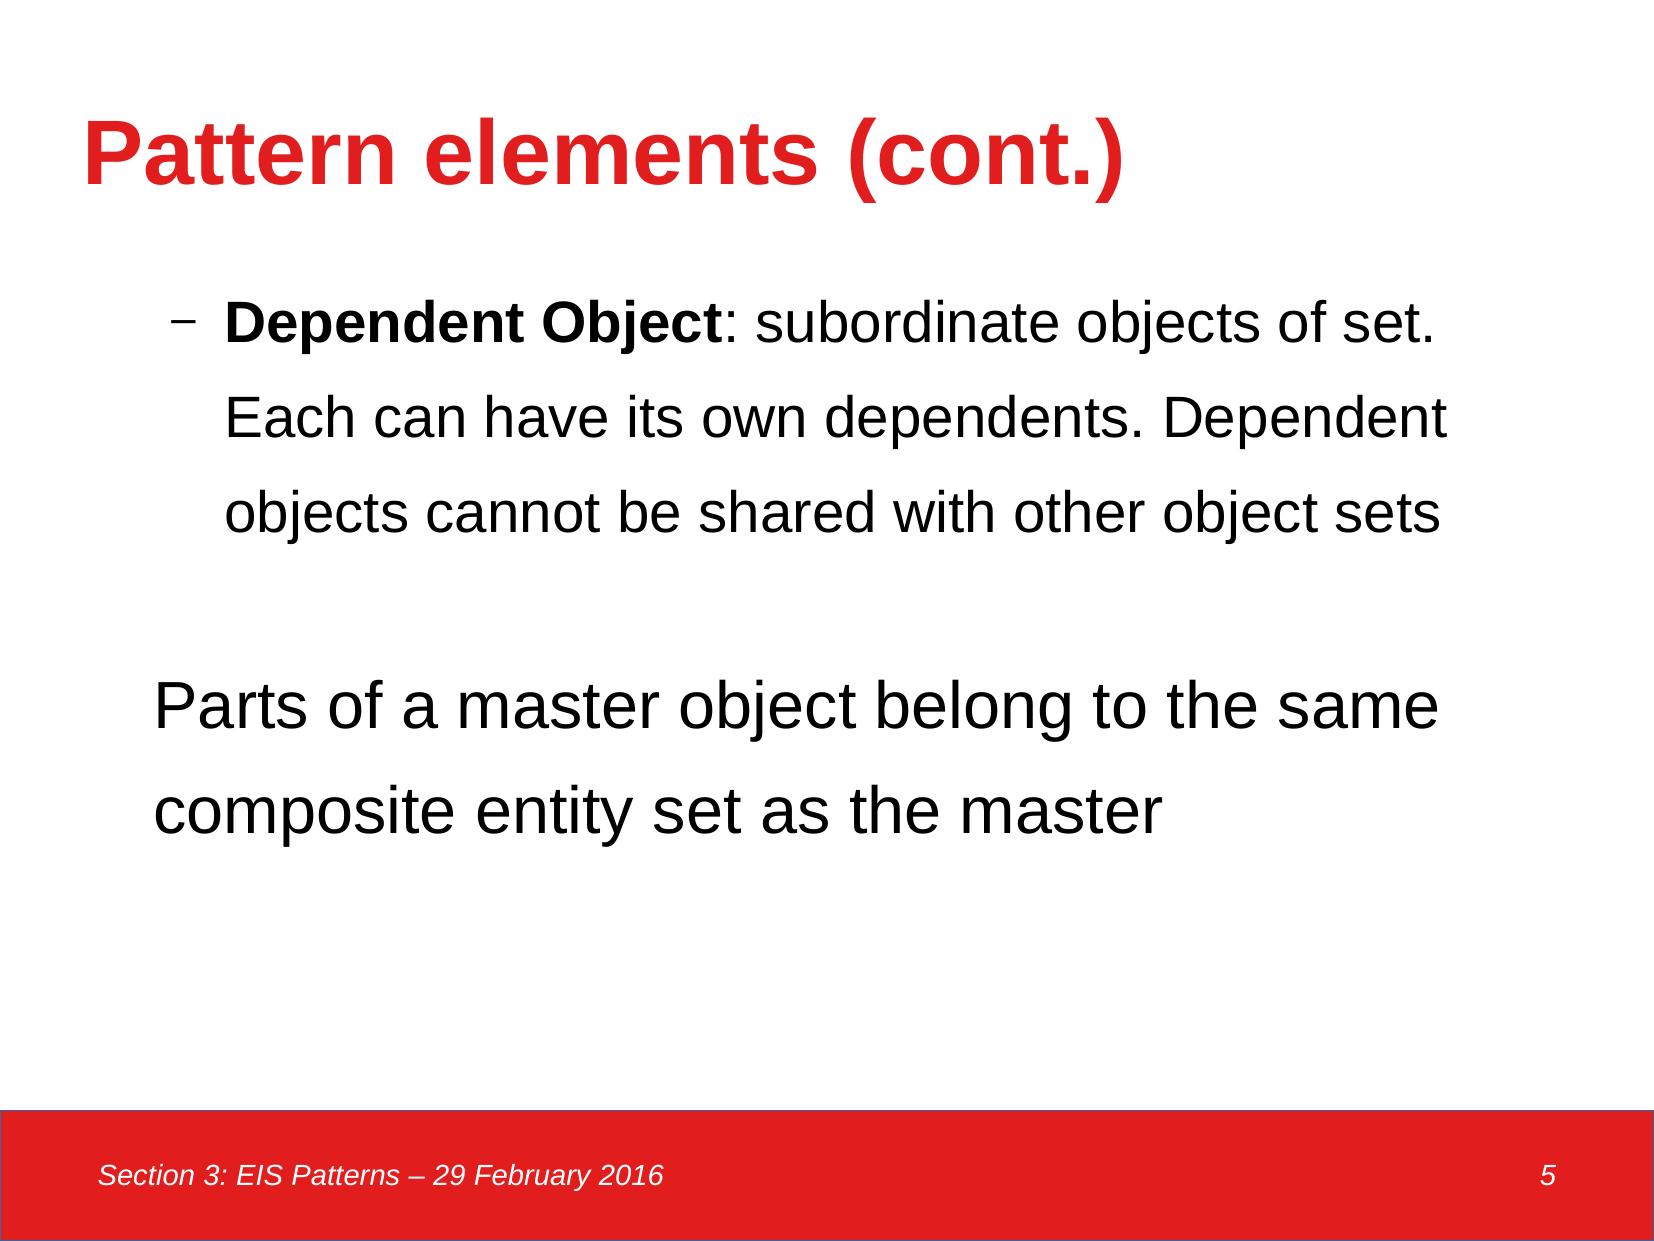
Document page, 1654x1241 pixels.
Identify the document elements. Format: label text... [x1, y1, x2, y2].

list Dependent Object: subordinate objects of set. Each can have its own dependents. Dependent objects cannot be shared with other object sets Parts of a master object belong to the same composite entity set as the master [82, 290, 1571, 1010]
title Pattern elements (cont.) [82, 49, 1571, 257]
